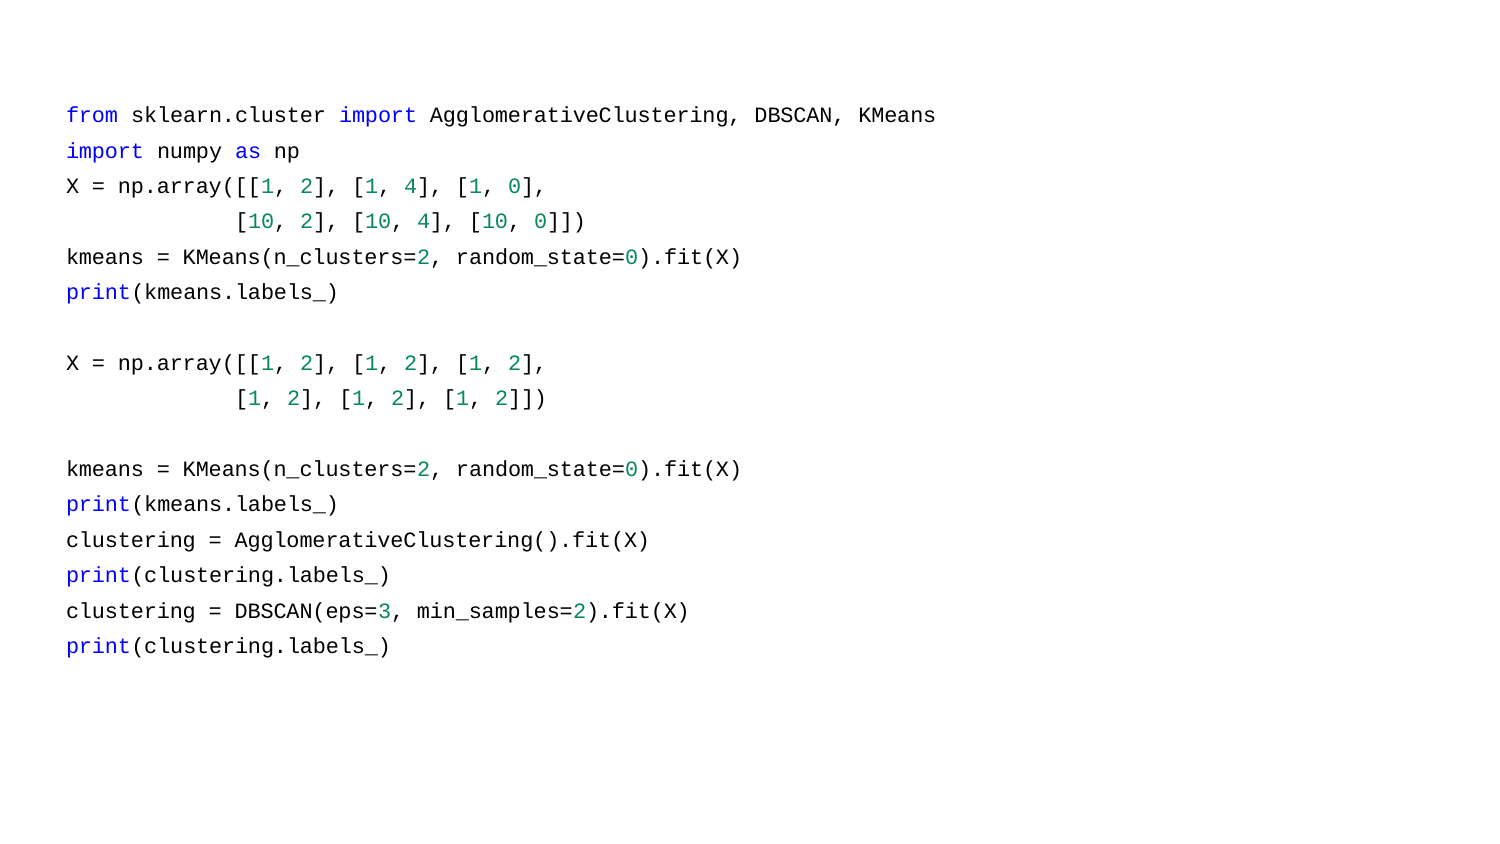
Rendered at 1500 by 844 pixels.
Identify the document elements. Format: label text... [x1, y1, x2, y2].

list from sklearn.cluster import AgglomerativeClustering, DBSCAN, KMeans import numpy as np X = np.array([[1, 2], [1, 4], [1, 0], [10, 2], [10, 4], [10, 0]]) kmeans = KMeans(n_clusters=2, random_state=0).fit(X) print(kmeans.labels_) X = np.array([[1, 2], [1, 2], [1, 2], [1, 2], [1, 2], [1, 2]]) kmeans = KMeans(n_clusters=2, random_state=0).fit(X) print(kmeans.labels_) clustering = AgglomerativeClustering().fit(X) print(clustering.labels_) clustering = DBSCAN(eps=3, min_samples=2).fit(X) print(clustering.labels_) [51, 76, 1449, 790]
